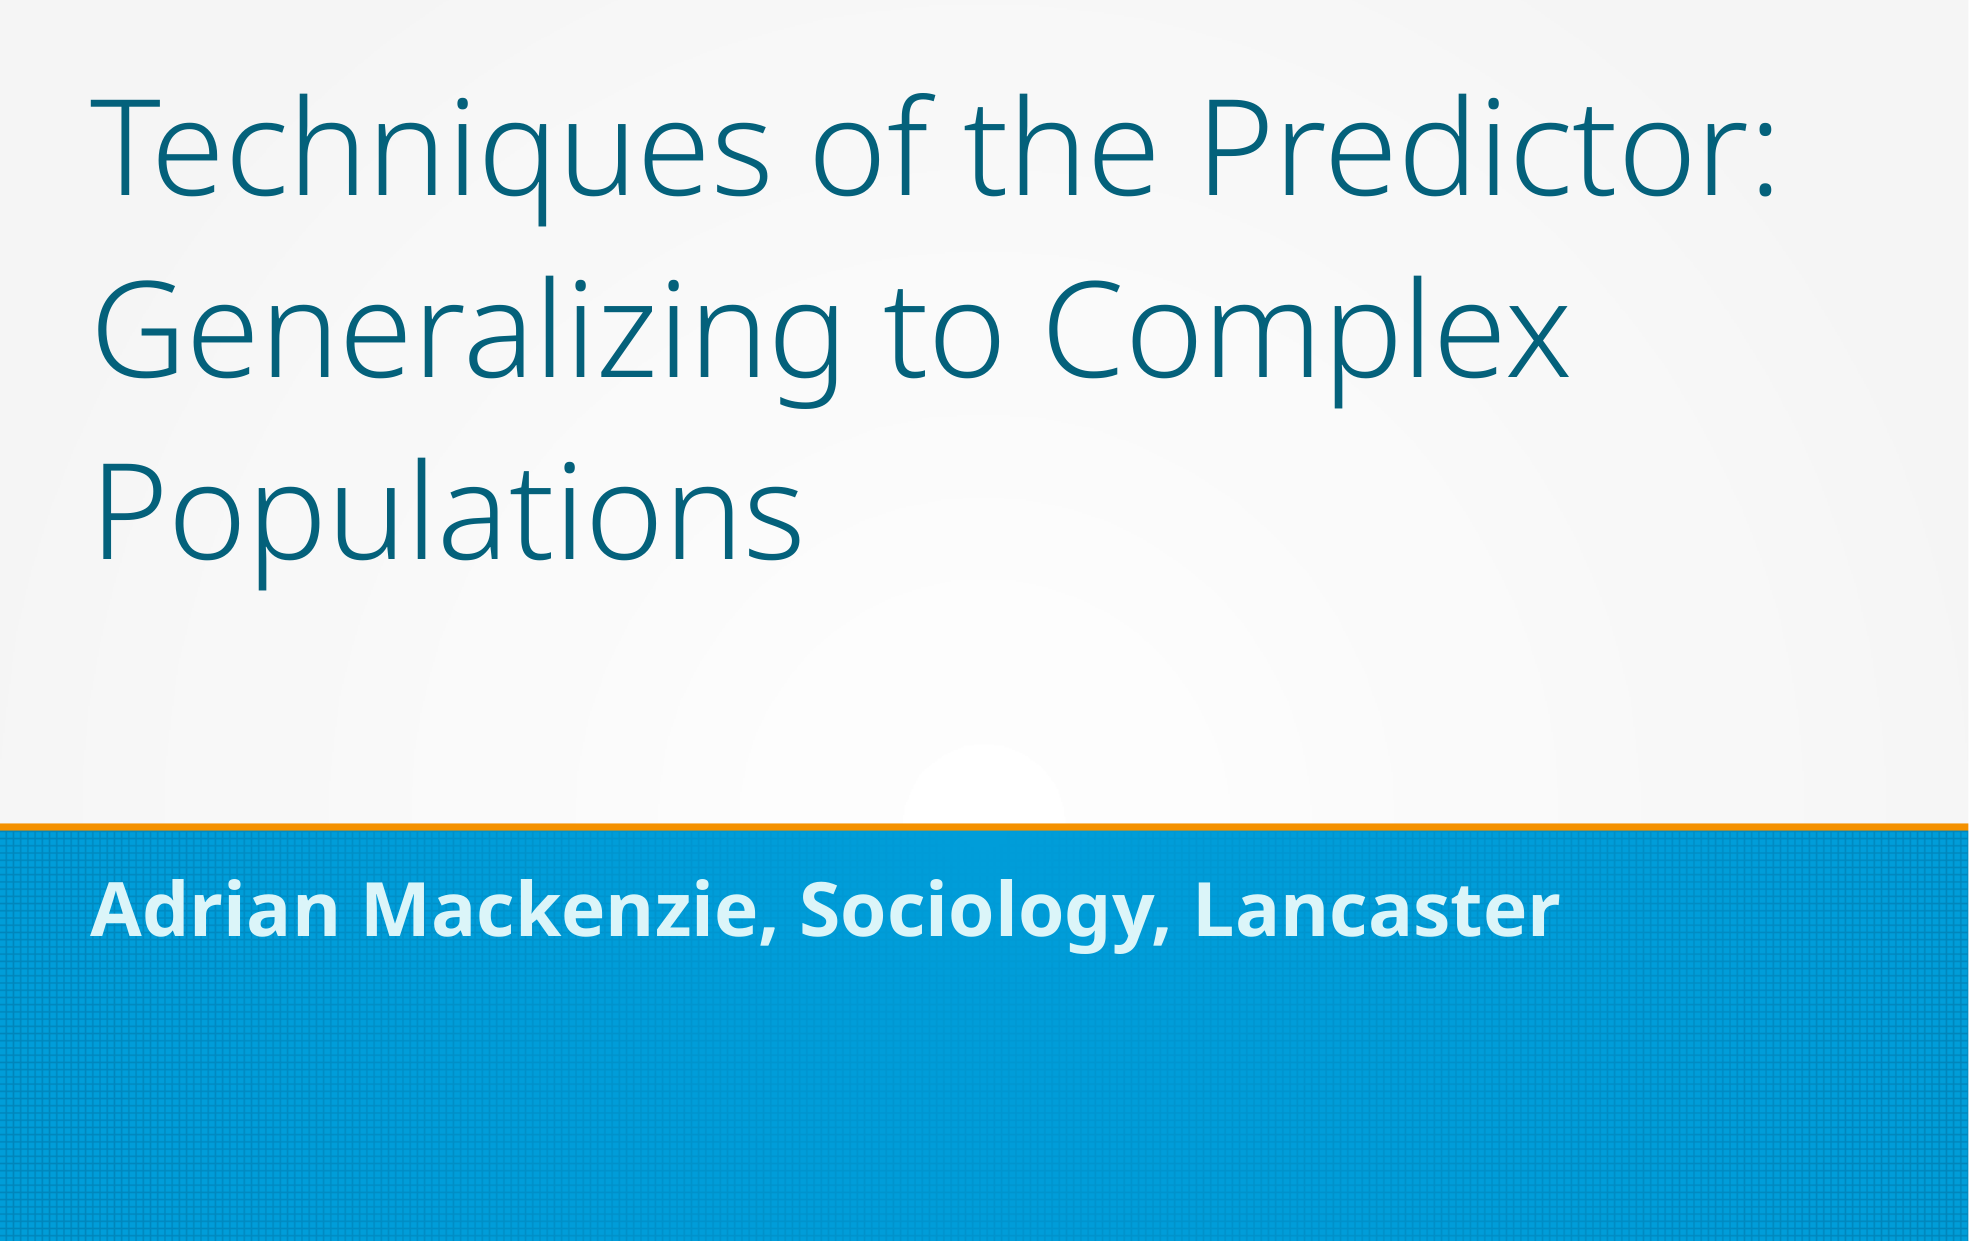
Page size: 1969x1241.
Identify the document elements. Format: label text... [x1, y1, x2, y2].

picture [0, 0, 1969, 830]
subtitle Adrian Mackenzie, Sociology, Lancaster [90, 855, 1861, 1111]
title Techniques of the Predictor: Generalizing to Complex Populations [90, 49, 1862, 781]
